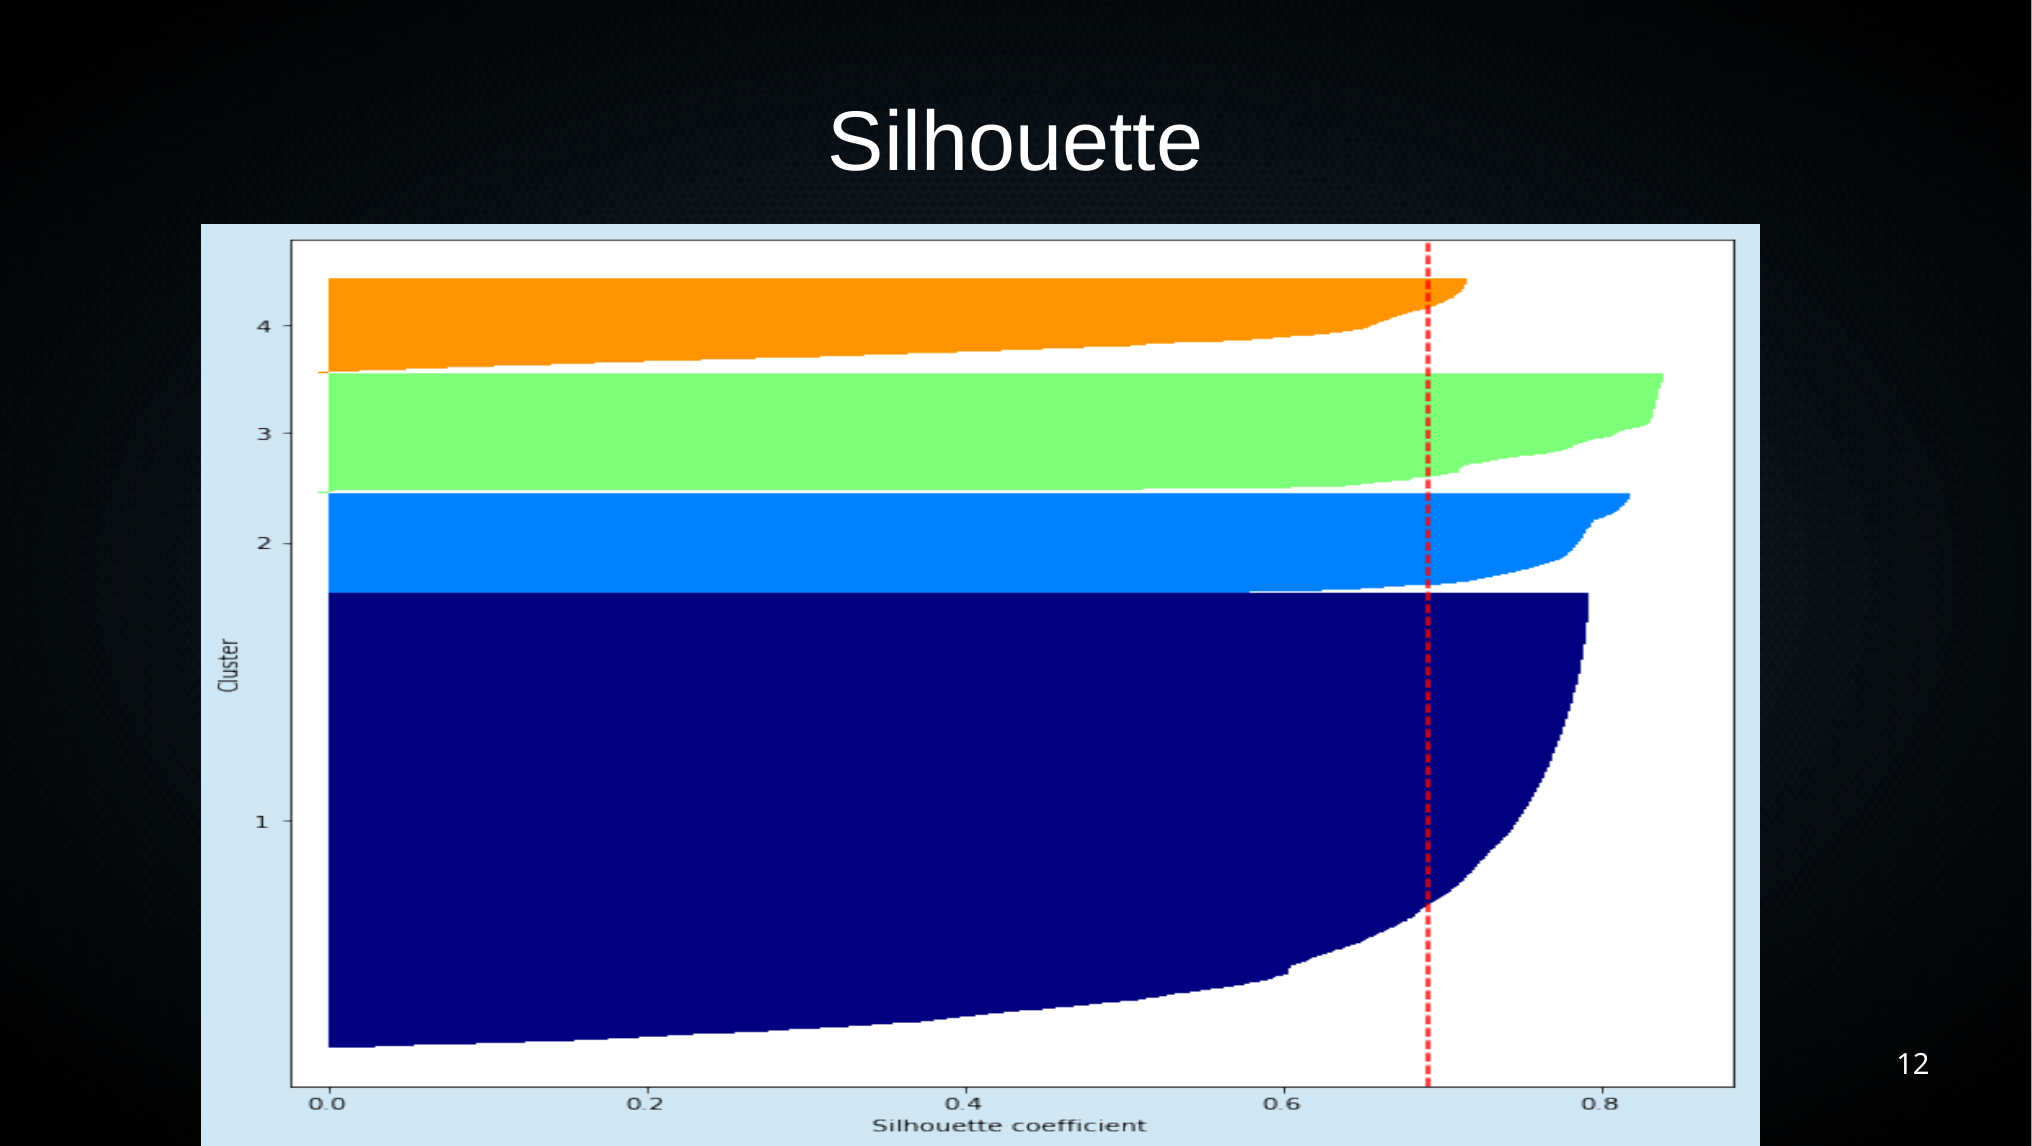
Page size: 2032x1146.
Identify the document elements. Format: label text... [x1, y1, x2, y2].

title Silhouette [101, 45, 1930, 237]
picture [0, 0, 2032, 1146]
